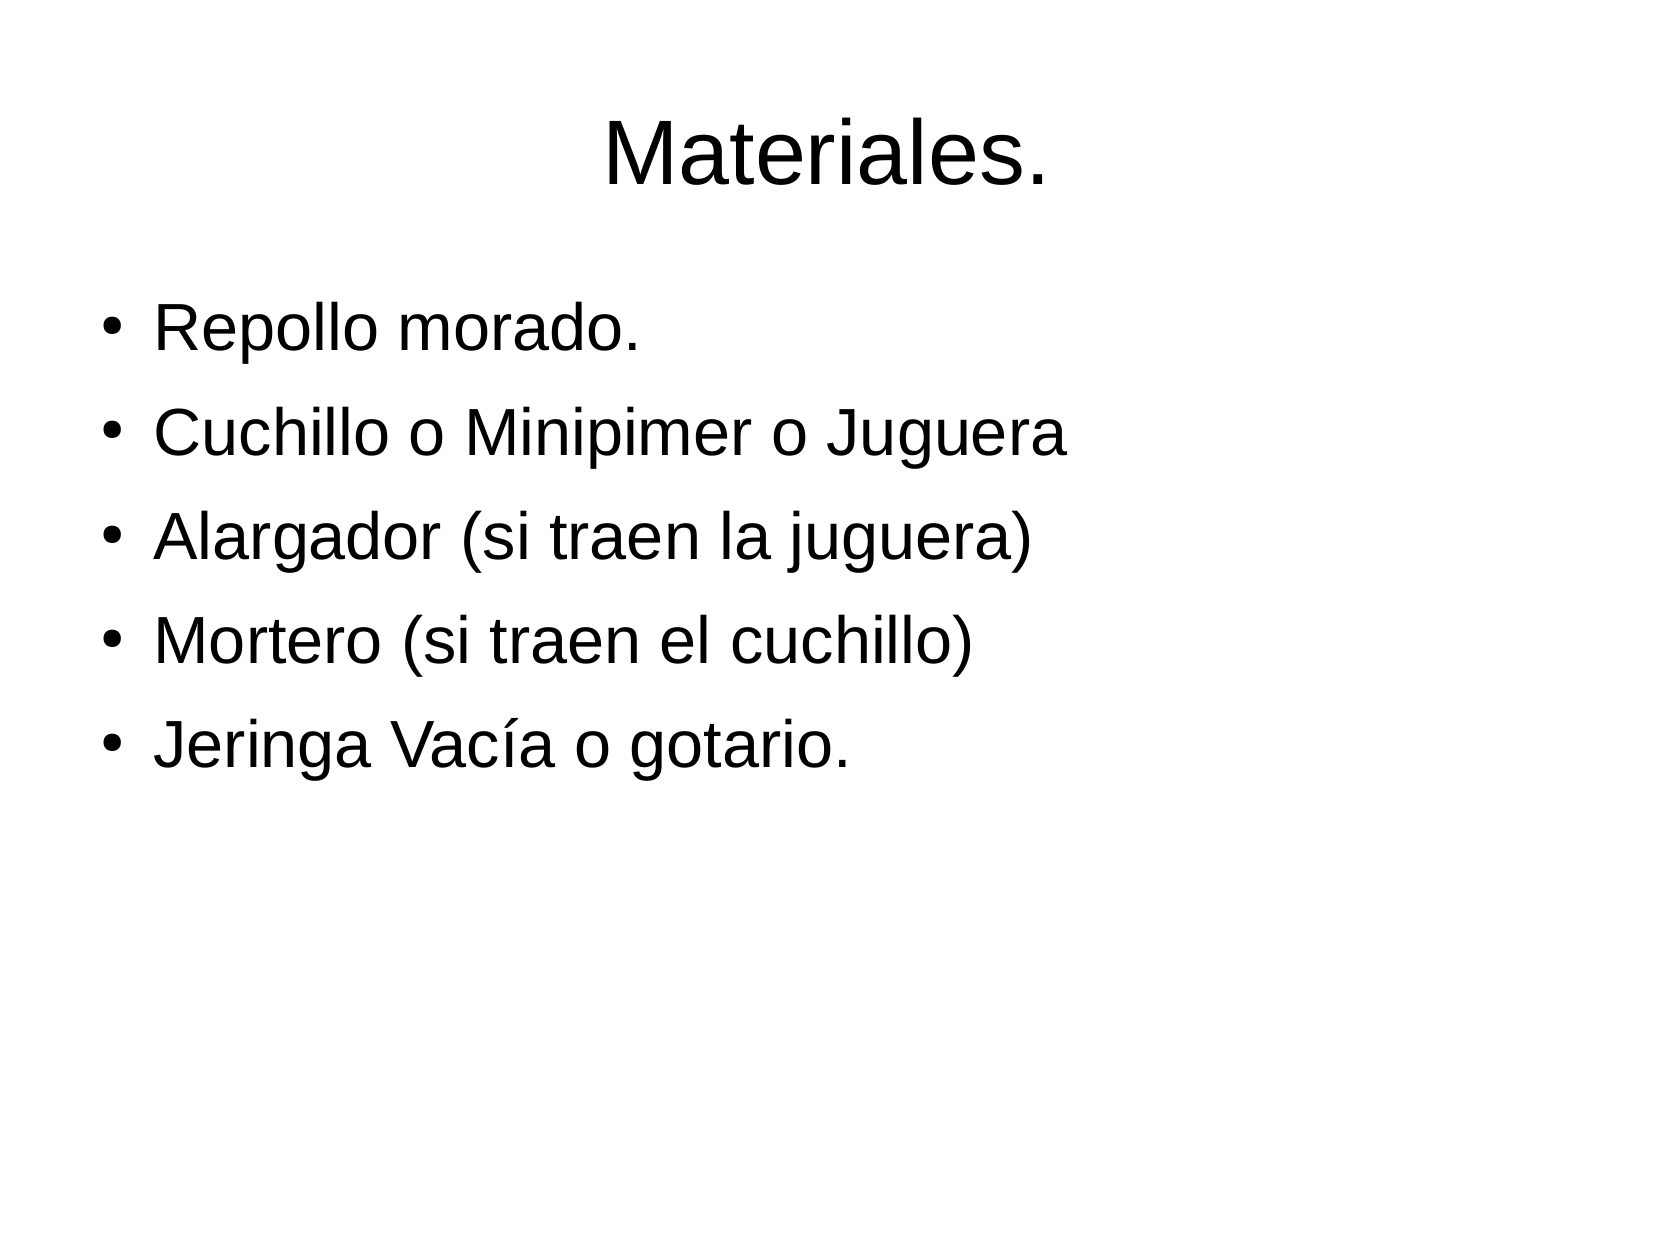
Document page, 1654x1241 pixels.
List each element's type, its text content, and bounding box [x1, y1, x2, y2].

list Repollo morado. Cuchillo o Minipimer o Juguera Alargador (si traen la juguera) Mortero (si traen el cuchillo) Jeringa Vacía o gotario. [82, 290, 1571, 1010]
title Materiales. [82, 49, 1571, 257]
